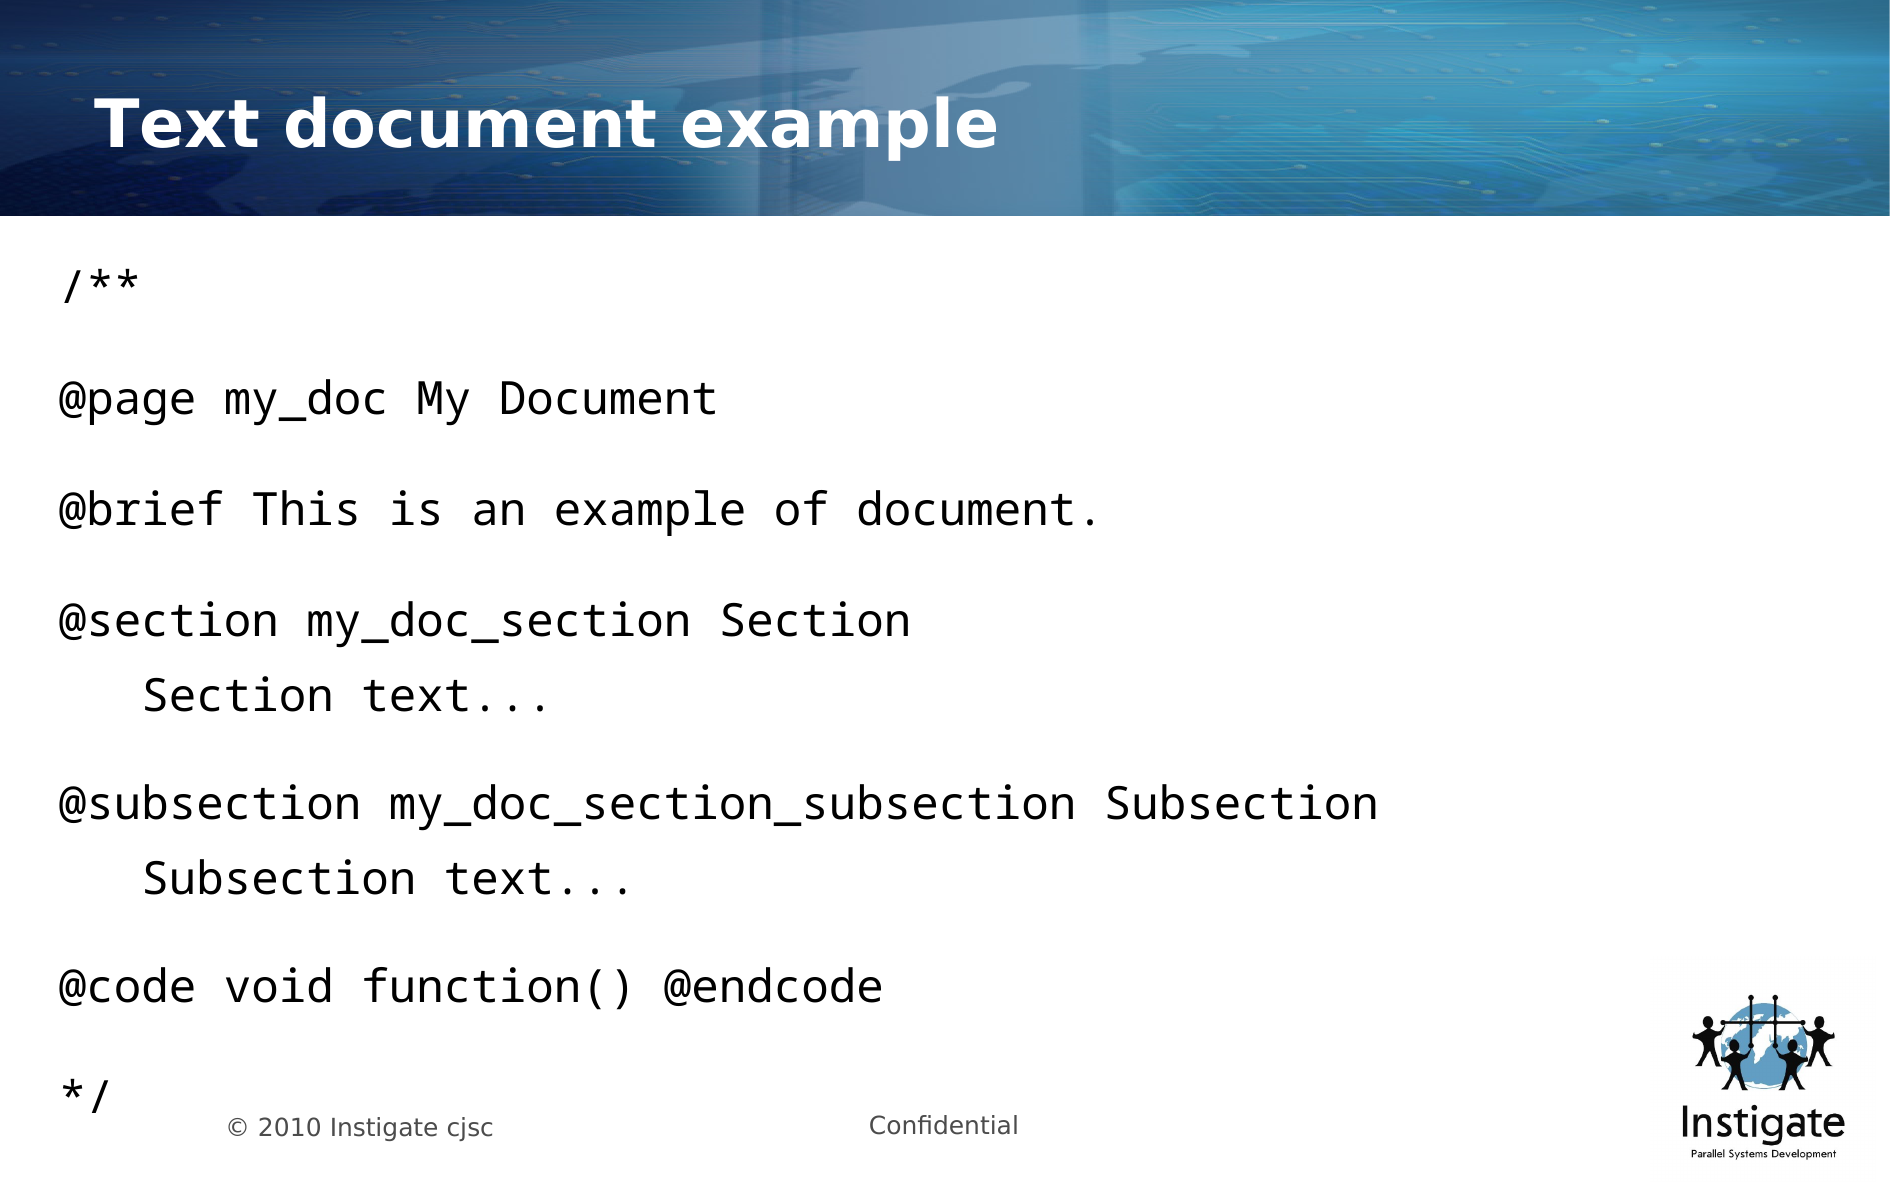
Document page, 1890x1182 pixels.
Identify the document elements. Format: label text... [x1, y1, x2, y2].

list /** @page my_doc My Document @brief This is an example of document. @section my_doc_section Section Section text... @subsection my_doc_section_subsection Subsection Subsection text... @code void function() @endcode */ [59, 236, 1831, 1001]
picture [1650, 956, 1876, 1182]
title Text document example [94, 54, 1793, 210]
picture [0, 0, 1890, 216]
